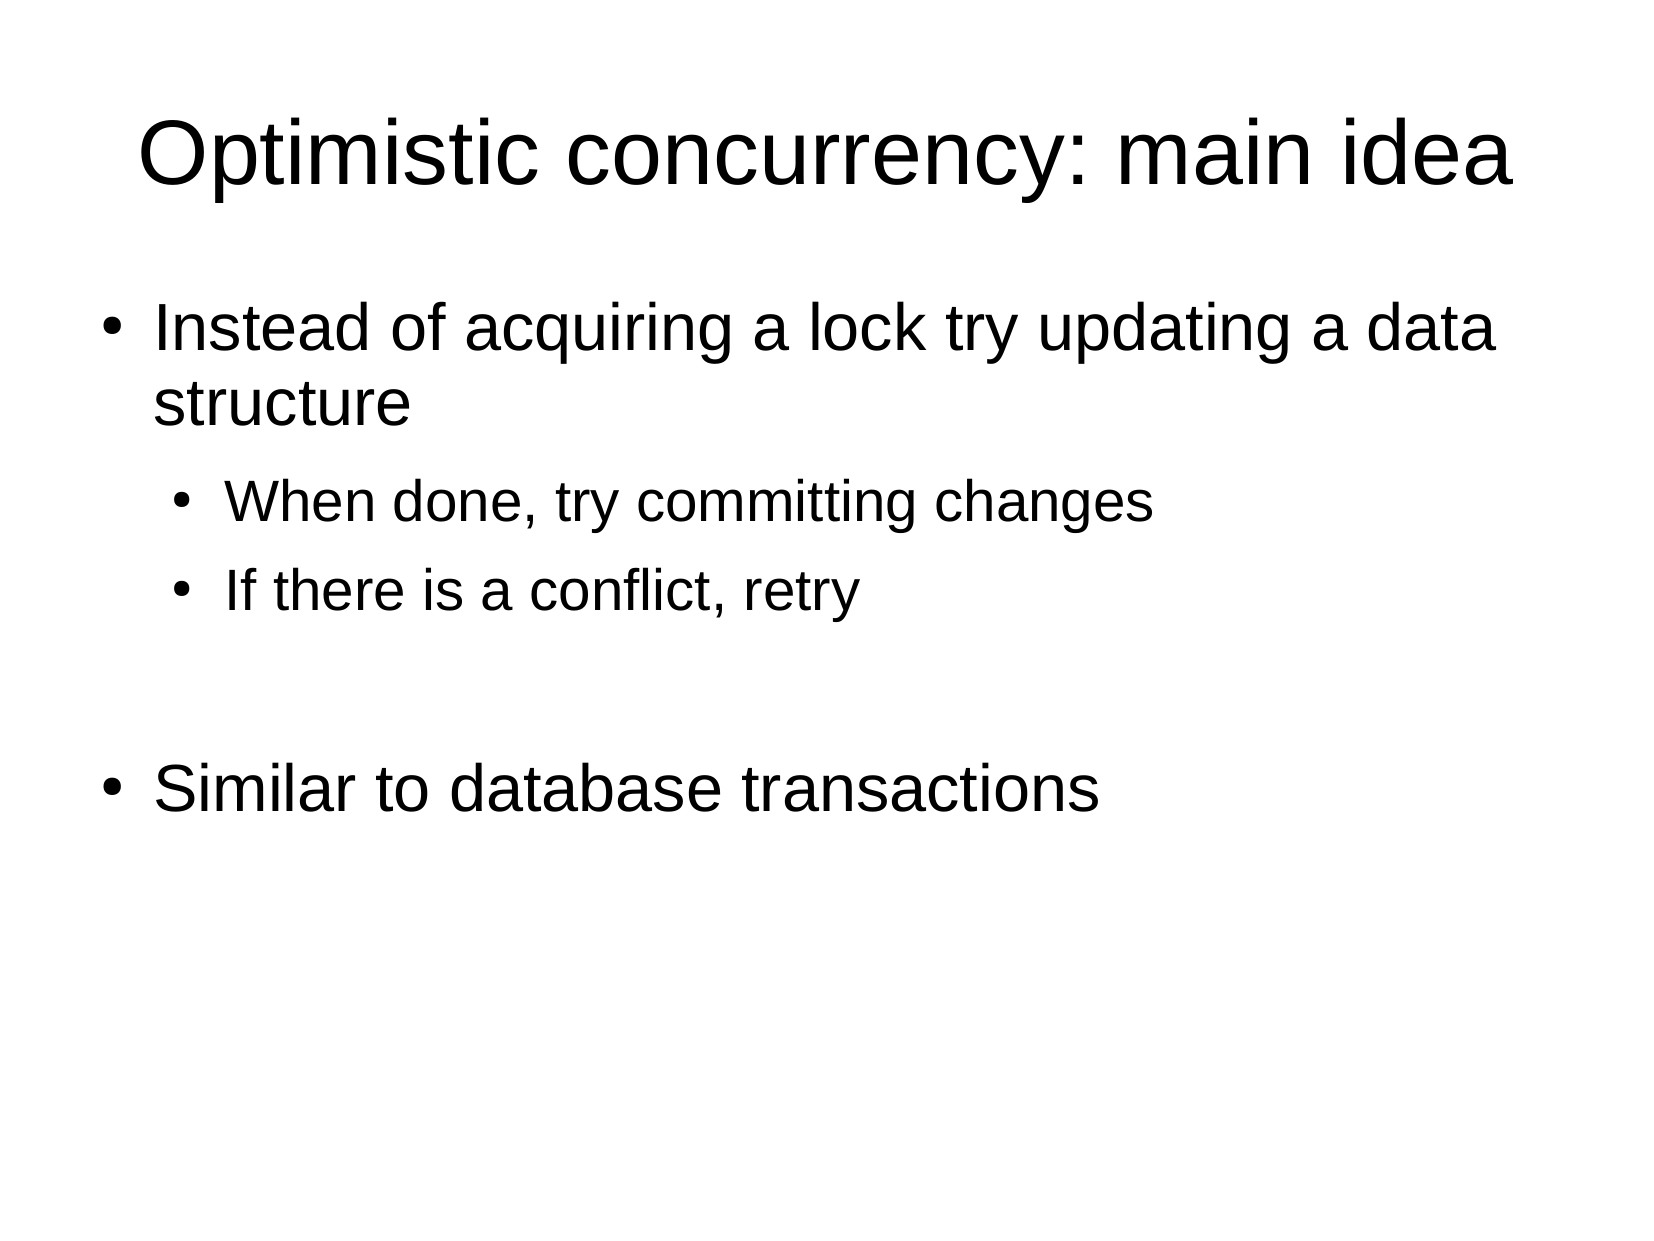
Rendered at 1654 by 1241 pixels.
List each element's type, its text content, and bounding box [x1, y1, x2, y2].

list Instead of acquiring a lock try updating a data structure When done, try committing changes If there is a conflict, retry Similar to database transactions [82, 290, 1571, 1010]
title Optimistic concurrency: main idea [82, 49, 1571, 257]
